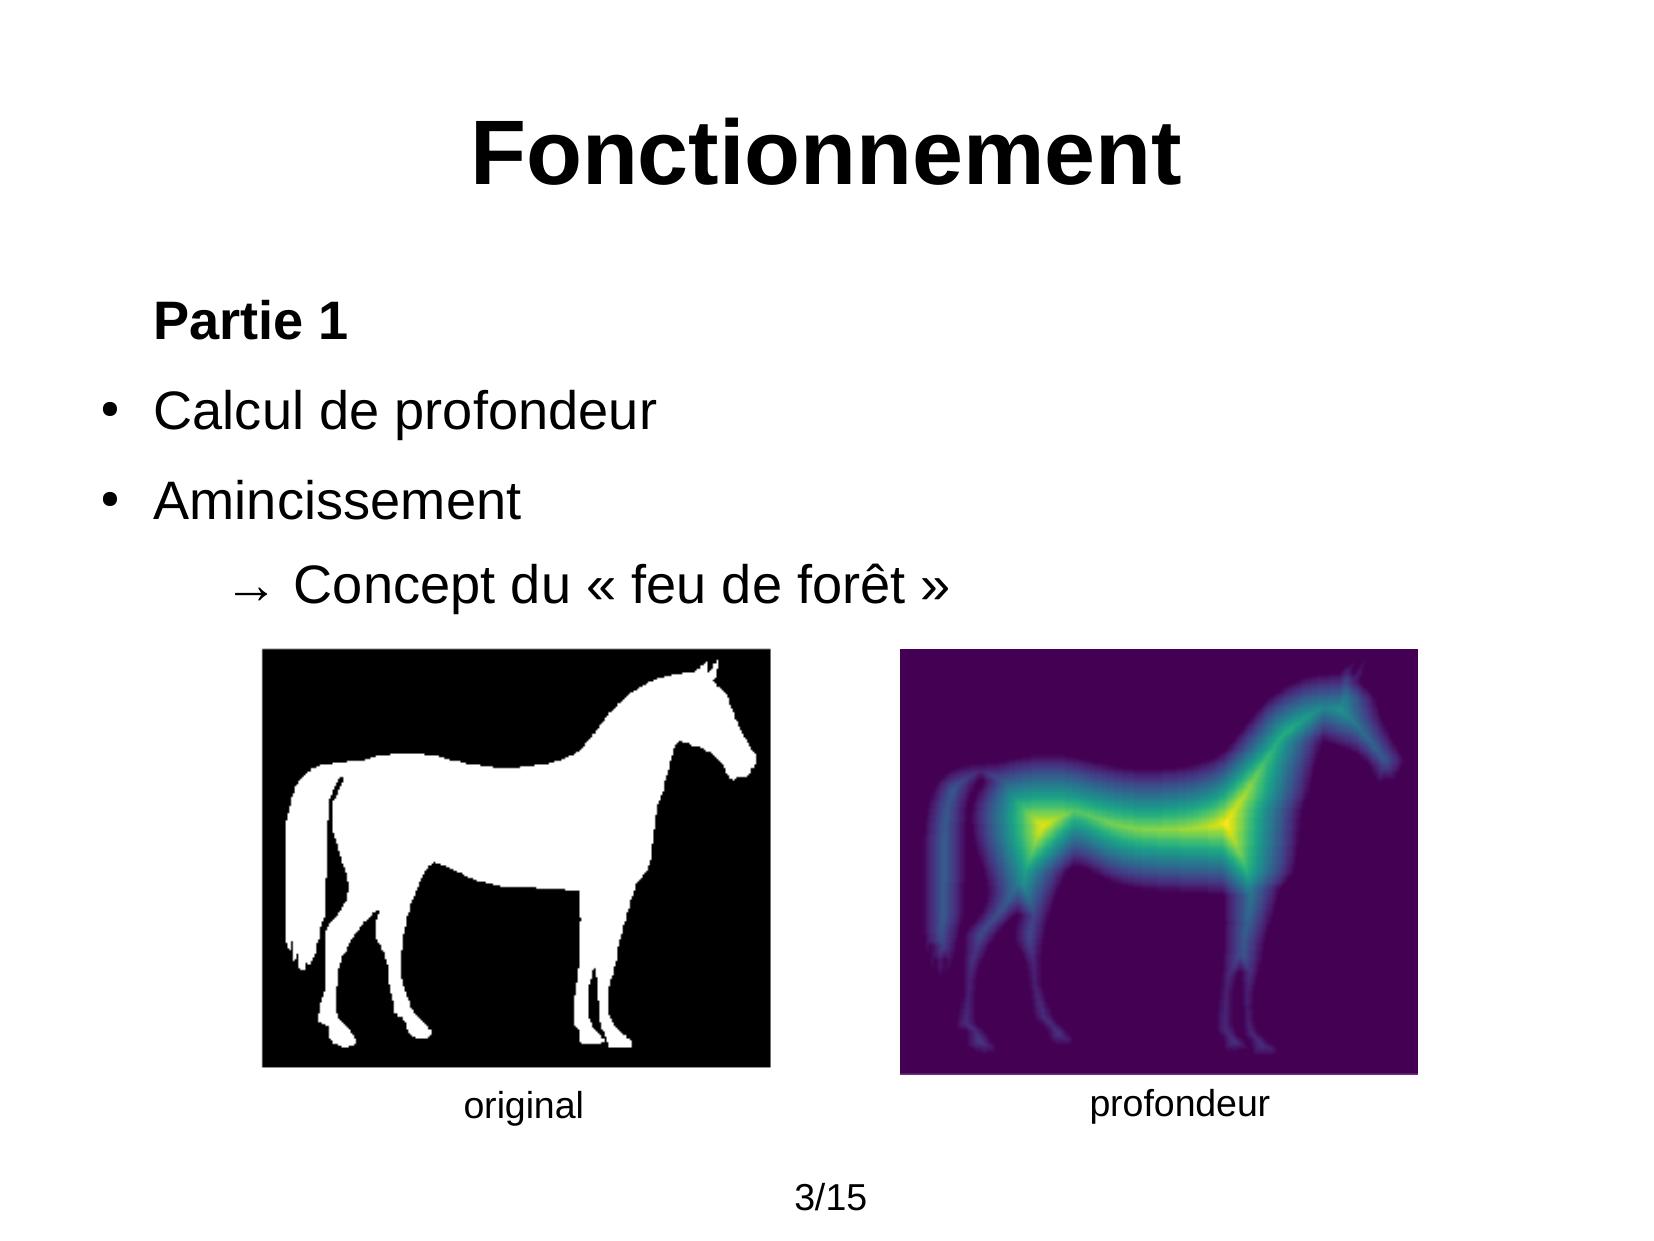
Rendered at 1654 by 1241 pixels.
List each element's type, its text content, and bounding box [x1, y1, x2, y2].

text_box profondeur [1074, 1074, 1296, 1186]
text_box 3/15 [779, 1169, 882, 1227]
list Partie 1 Calcul de profondeur Amincissement → Concept du « feu de forêt » [82, 290, 1536, 709]
picture [259, 644, 780, 1075]
picture [900, 649, 1418, 1075]
title Fonctionnement [82, 49, 1571, 257]
text_box original [448, 1077, 599, 1134]
